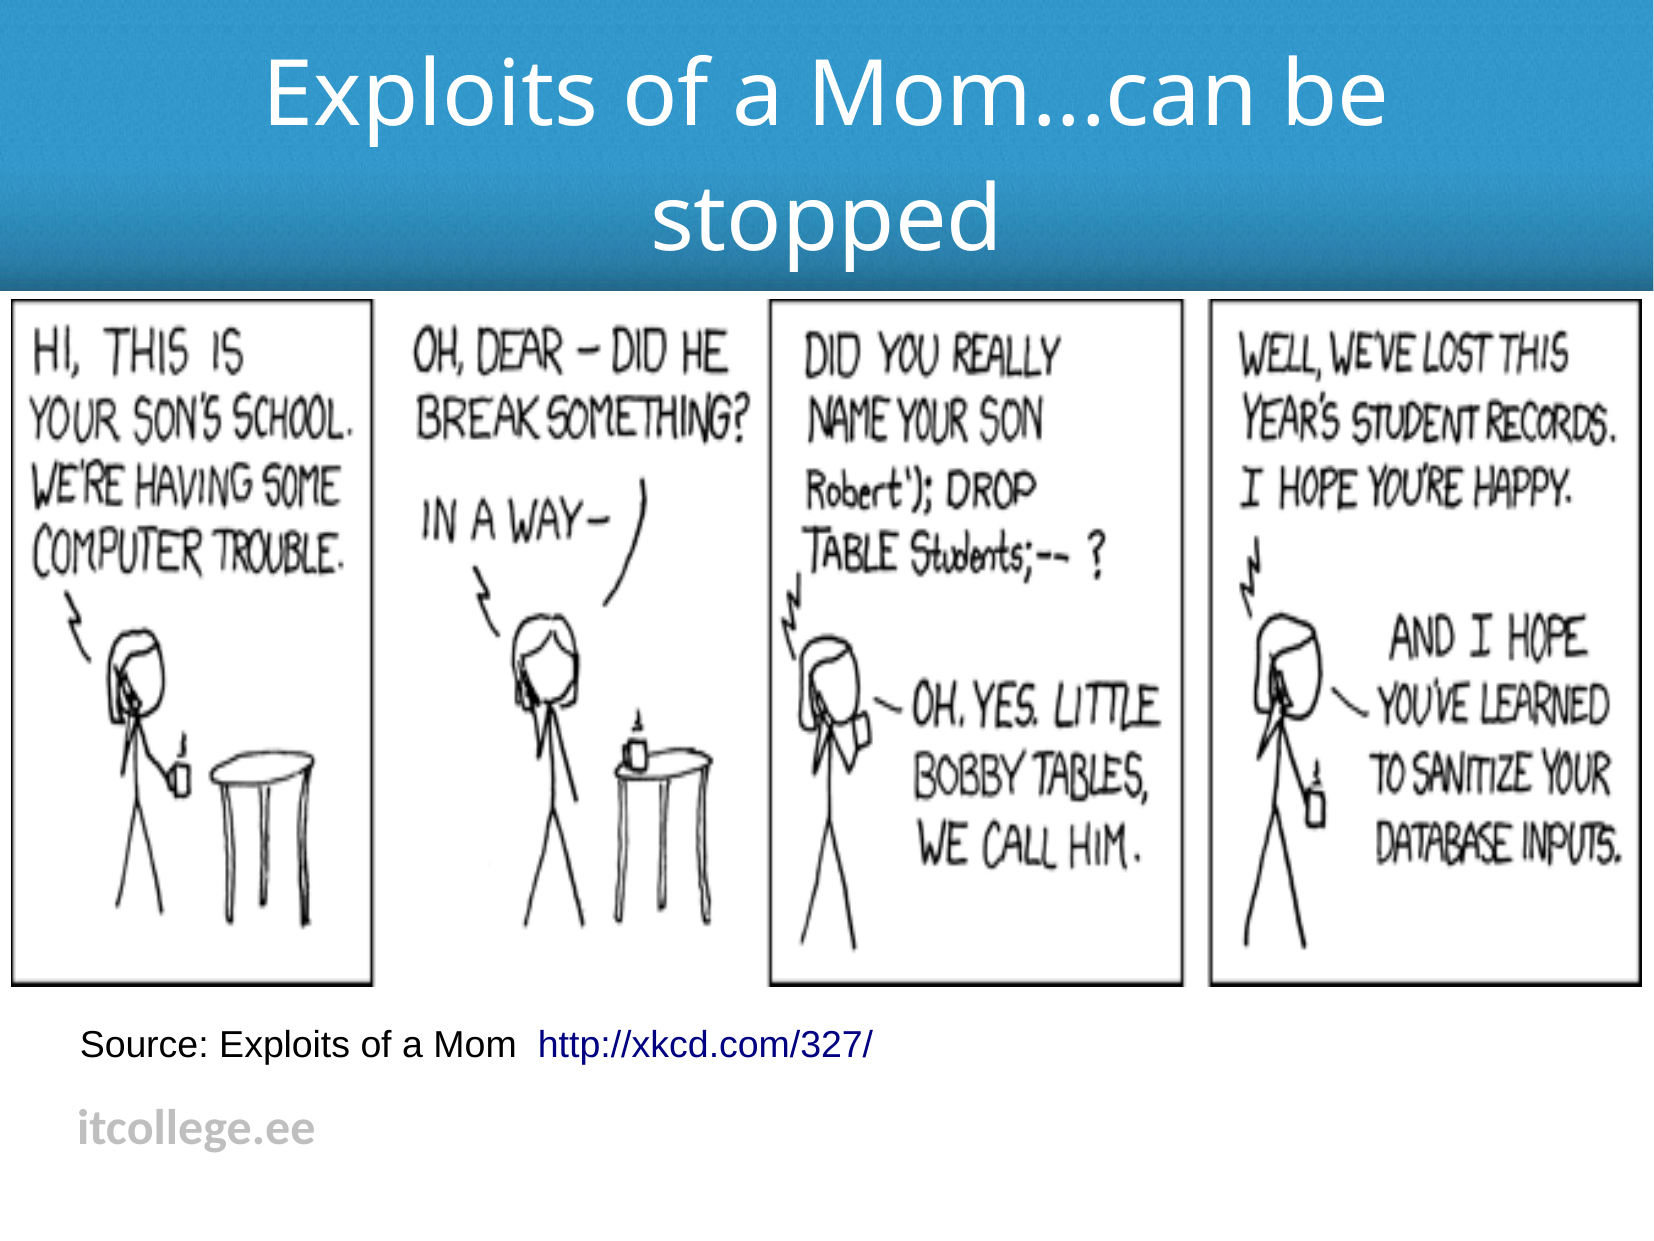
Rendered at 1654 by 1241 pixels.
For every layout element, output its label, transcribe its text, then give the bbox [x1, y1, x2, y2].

title Exploits of a Mom...can be stopped [82, 49, 1571, 257]
text_box Source: Exploits of a Mom http://xkcd.com/327/ [64, 1015, 1176, 1073]
picture [11, 299, 1642, 987]
picture [0, 0, 1654, 291]
